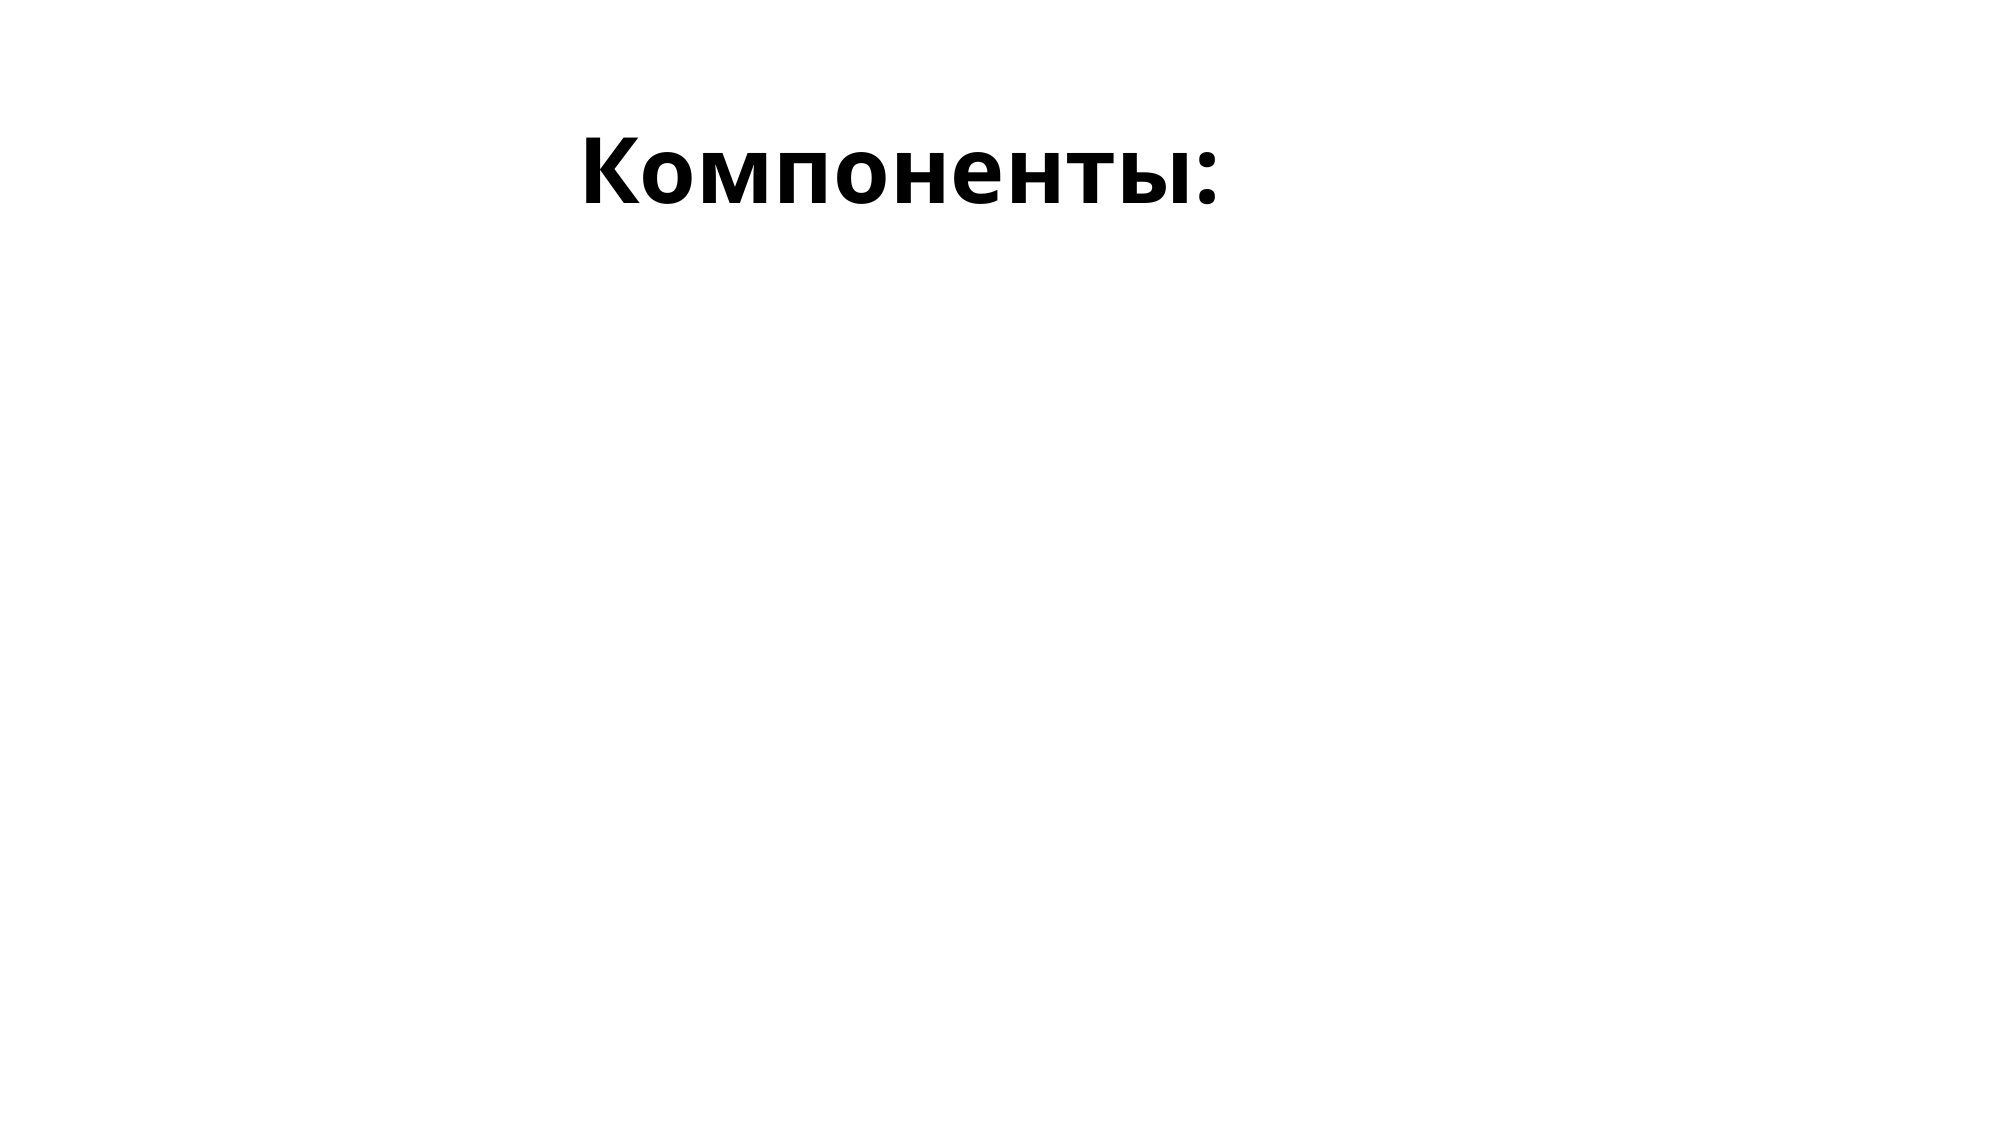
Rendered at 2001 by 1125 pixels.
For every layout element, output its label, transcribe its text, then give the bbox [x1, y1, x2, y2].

title Компоненты: [578, 59, 2000, 277]
